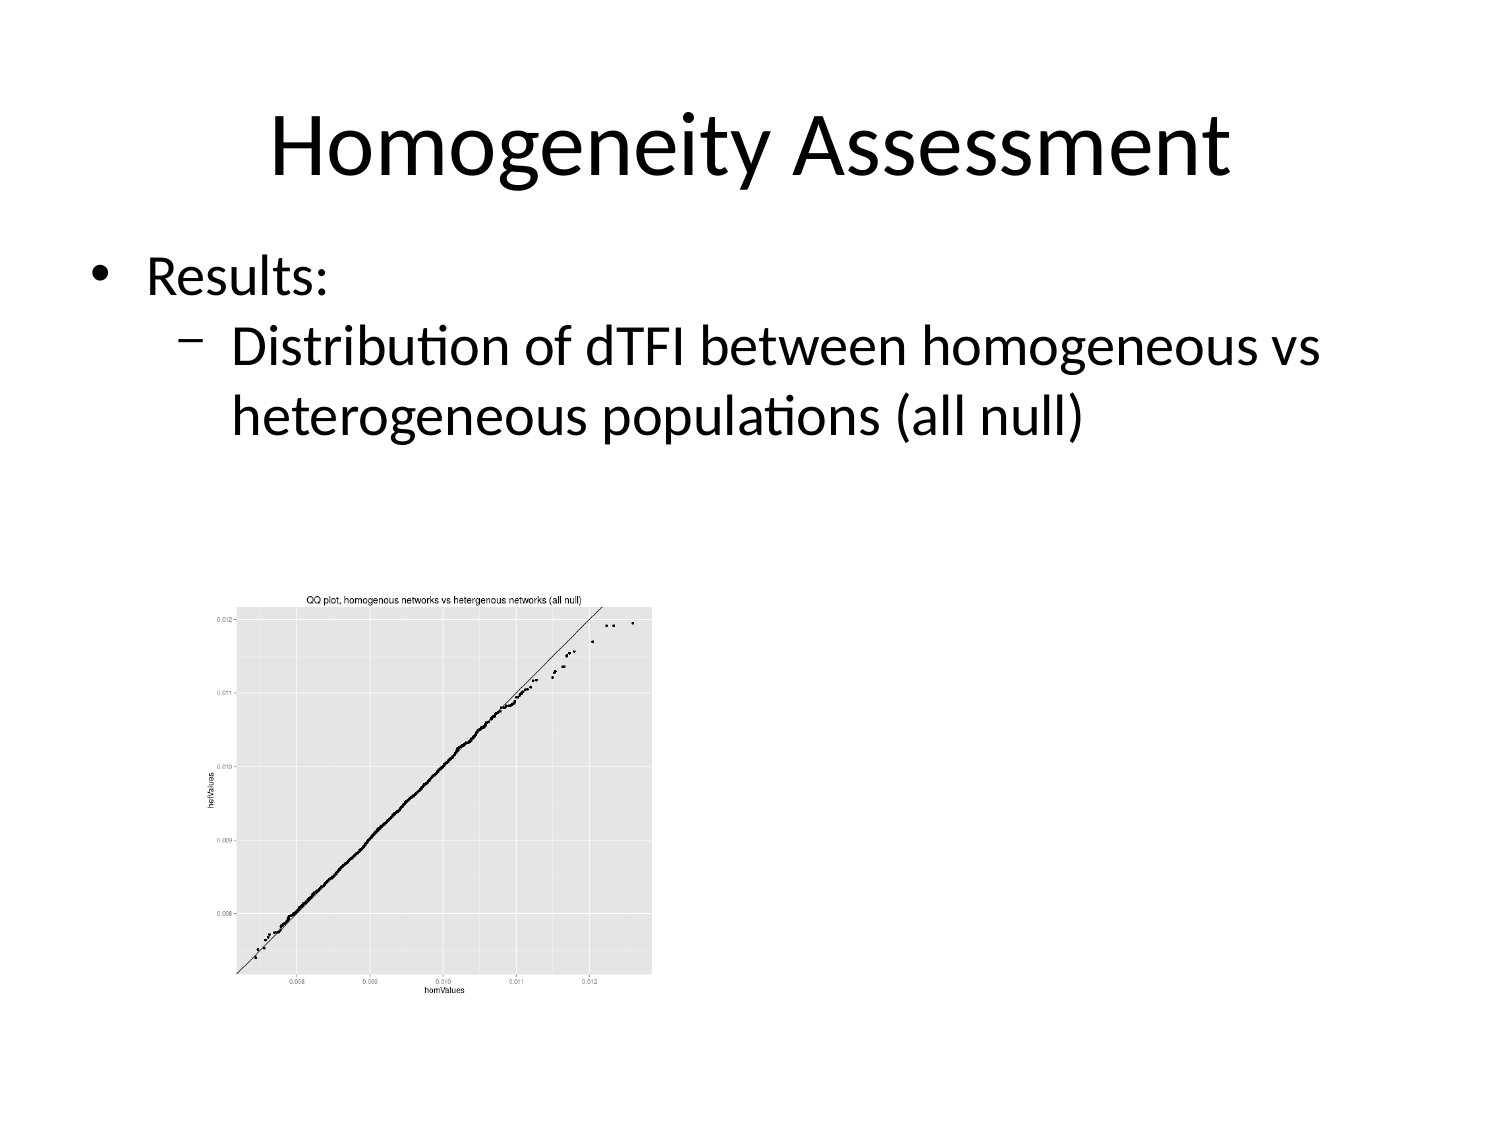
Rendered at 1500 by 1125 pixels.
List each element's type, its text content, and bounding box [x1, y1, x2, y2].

picture [198, 580, 664, 1002]
list Results: Distribution of dTFI between homogeneous vs heterogeneous populations (all null) [75, 230, 1426, 973]
title Homogeneity Assessment [76, 45, 1427, 233]
